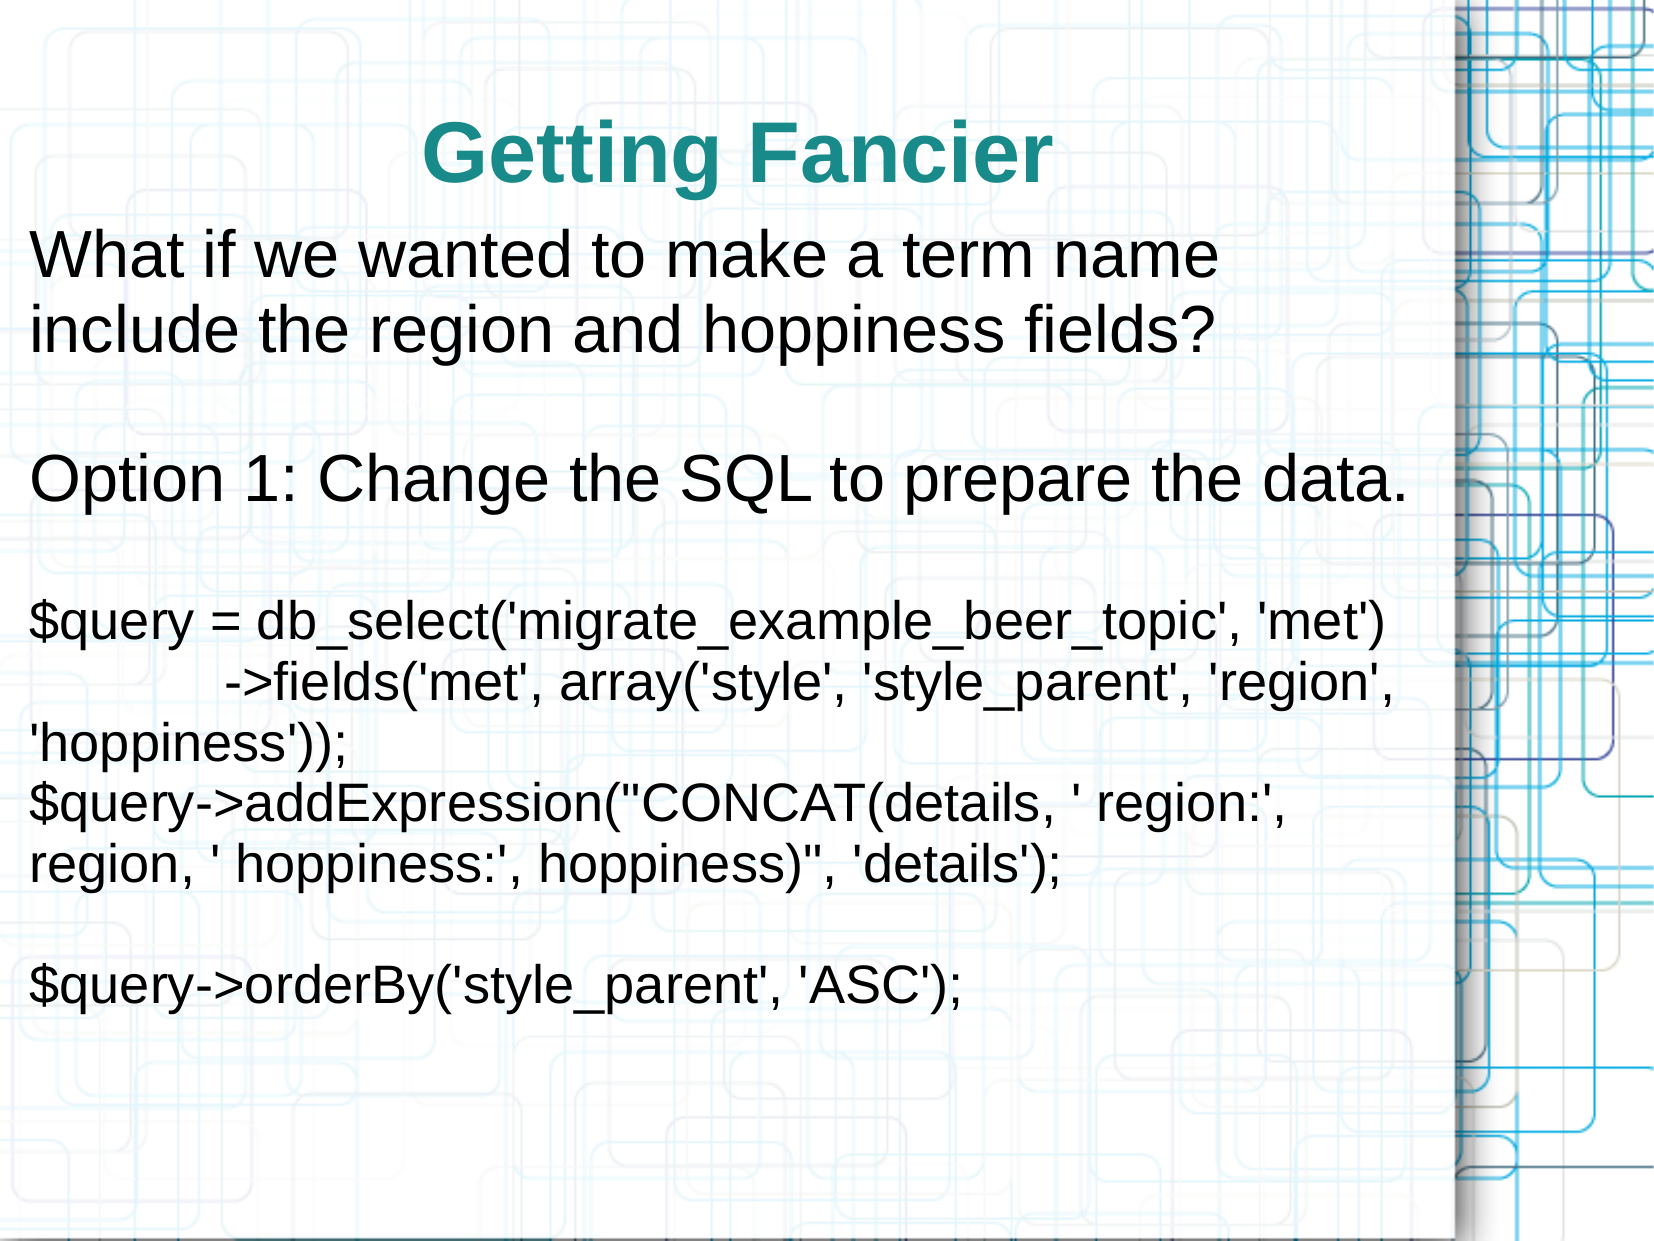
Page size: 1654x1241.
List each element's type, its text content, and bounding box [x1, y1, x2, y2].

title Getting Fancier [59, 49, 1418, 209]
text_box What if we wanted to make a term name include the region and hoppiness fields? Option 1: Change the SQL to prepare the data. $query = db_select('migrate_example_beer_topic', 'met') ->fields('met', array('style', 'style_parent', 'region', 'hoppiness')); $query->addExpression("CONCAT(details, ' region:', region, ' hoppiness:', hoppiness)", 'details'); $query->orderBy('style_parent', 'ASC'); [14, 209, 1446, 1189]
picture [0, 0, 1654, 1241]
